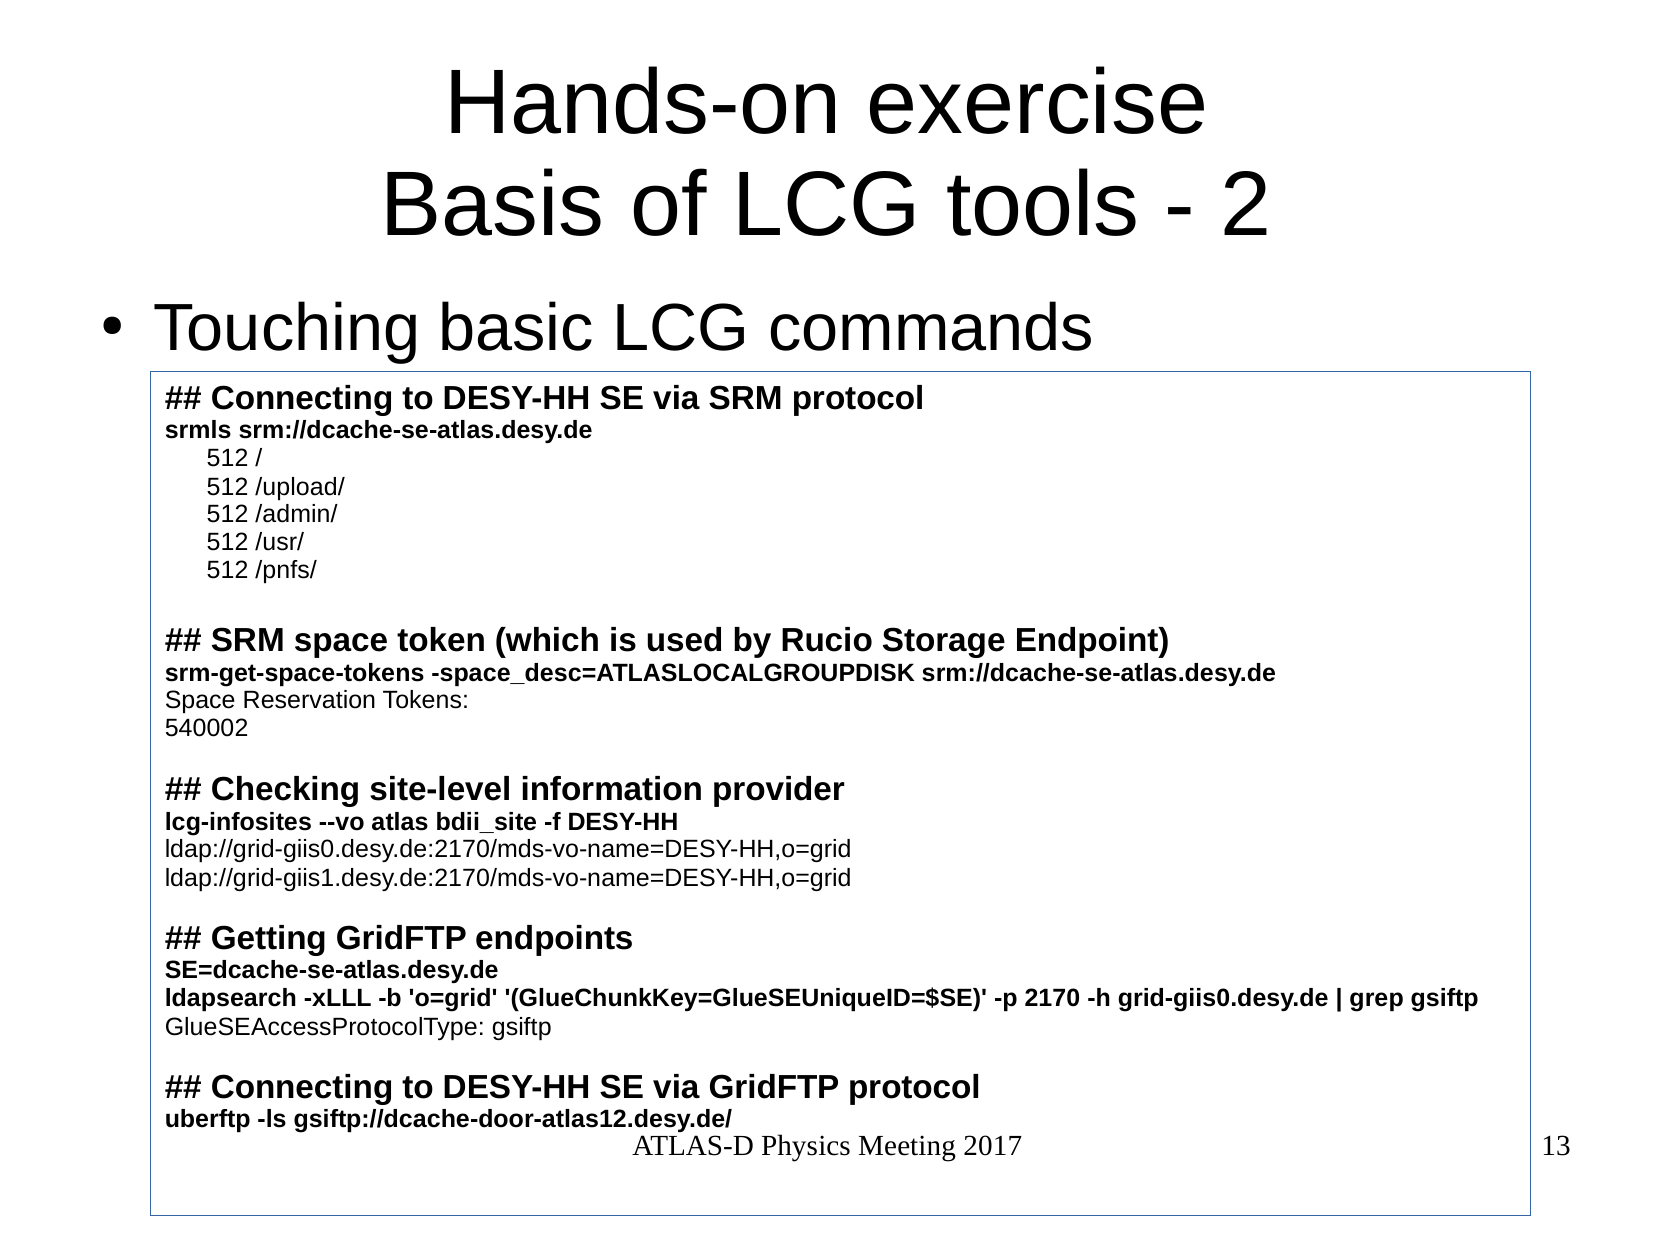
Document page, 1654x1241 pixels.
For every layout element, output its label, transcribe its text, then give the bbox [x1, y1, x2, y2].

list Touching basic LCG commands [82, 290, 1571, 1010]
text_box ## Connecting to DESY-HH SE via SRM protocol srmls srm://dcache-se-atlas.desy.de 512 / 512 /upload/ 512 /admin/ 512 /usr/ 512 /pnfs/ ## SRM space token (which is used by Rucio Storage Endpoint) srm-get-space-tokens -space_desc=ATLASLOCALGROUPDISK srm://dcache-se-atlas.desy.de Space Reservation Tokens: 540002 ## Checking site-level information provider lcg-infosites --vo atlas bdii_site -f DESY-HH ldap://grid-giis0.desy.de:2170/mds-vo-name=DESY-HH,o=grid ldap://grid-giis1.desy.de:2170/mds-vo-name=DESY-HH,o=grid ## Getting GridFTP endpoints SE=dcache-se-atlas.desy.de ldapsearch -xLLL -b 'o=grid' '(GlueChunkKey=GlueSEUniqueID=$SE)' -p 2170 -h grid-giis0.desy.de | grep gsiftp GlueSEAccessProtocolType: gsiftp ## Connecting to DESY-HH SE via GridFTP protocol uberftp -ls gsiftp://dcache-door-atlas12.desy.de/ [150, 371, 1531, 1216]
title Hands-on exercise Basis of LCG tools - 2 [82, 49, 1571, 257]
